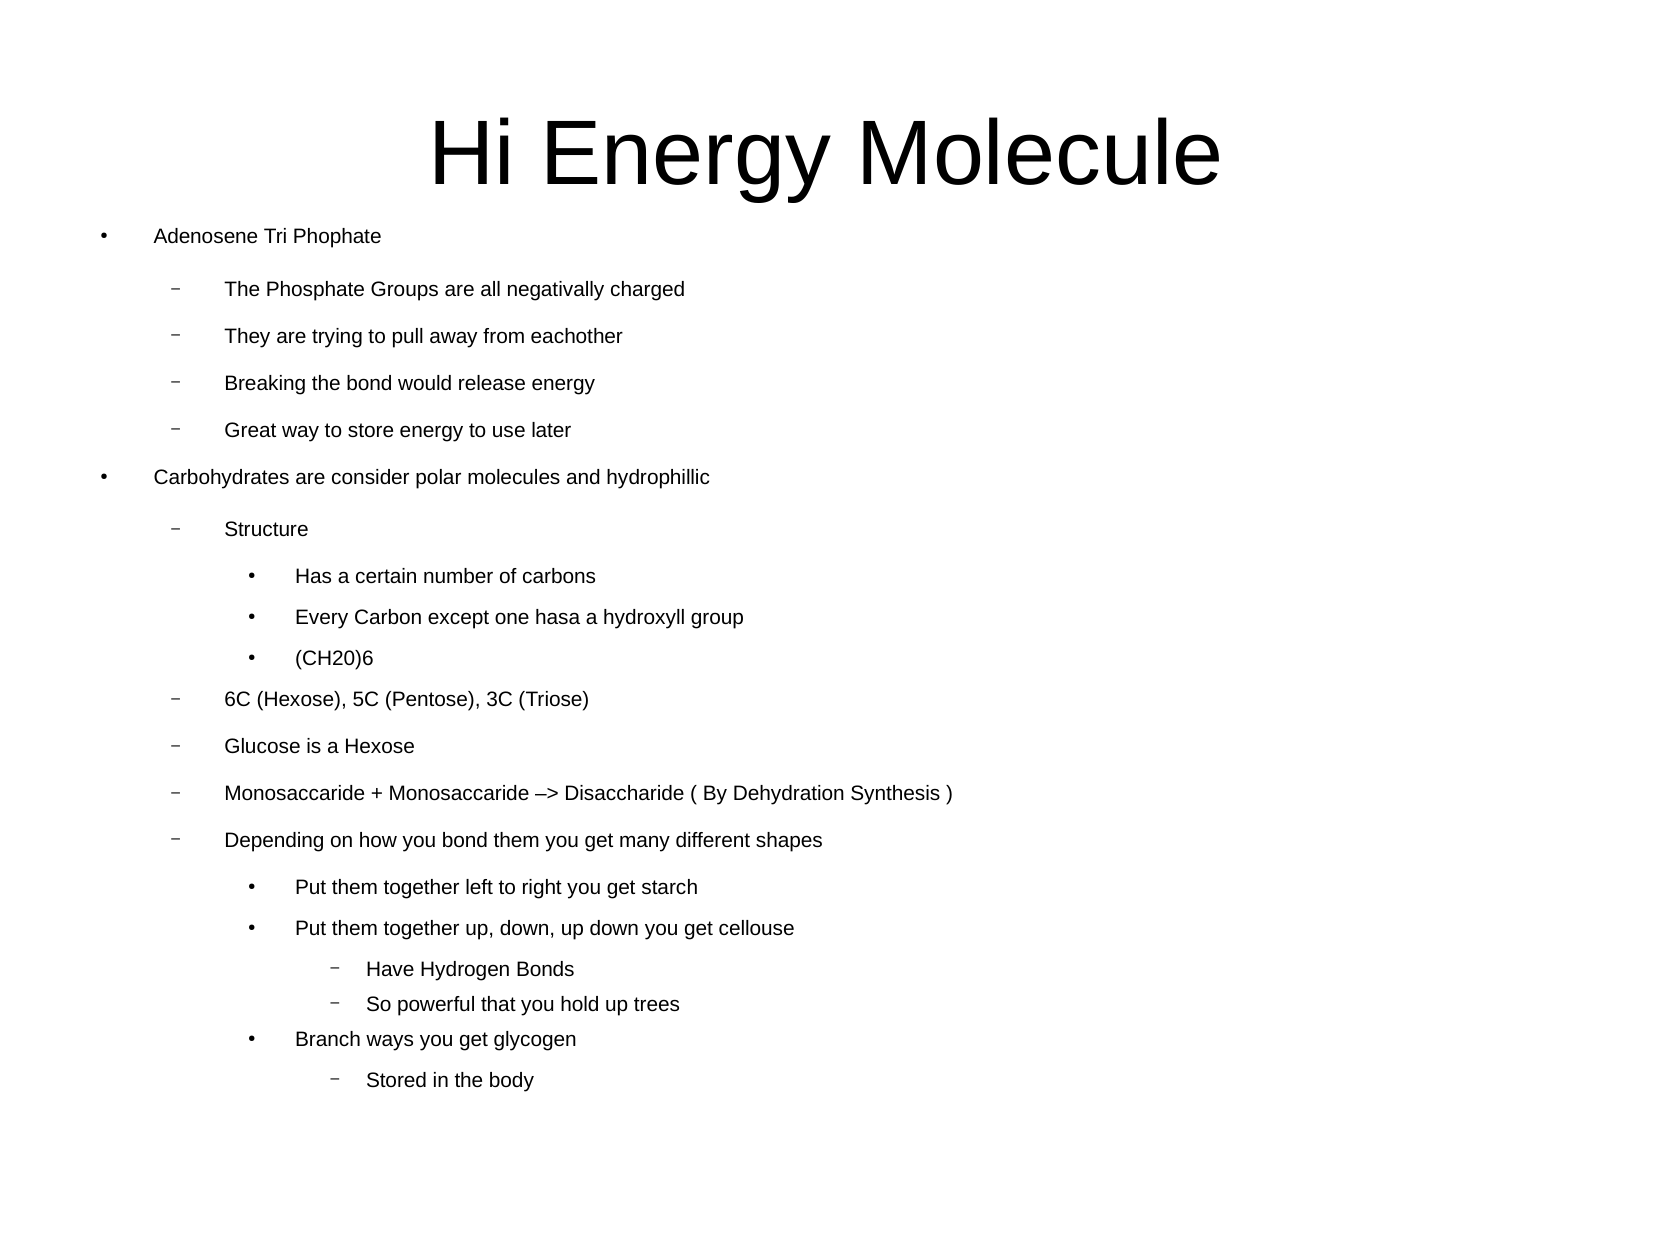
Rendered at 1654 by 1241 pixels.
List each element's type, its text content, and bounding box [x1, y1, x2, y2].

title Hi Energy Molecule [82, 49, 1571, 225]
list Adenosene Tri Phophate The Phosphate Groups are all negativally charged They are trying to pull away from eachother Breaking the bond would release energy Great way to store energy to use later Carbohydrates are consider polar molecules and hydrophillic Structure Has a certain number of carbons Every Carbon except one hasa a hydroxyll group (CH20)6 6C (Hexose), 5C (Pentose), 3C (Triose) Glucose is a Hexose Monosaccaride + Monosaccaride –> Disaccharide ( By Dehydration Synthesis ) Depending on how you bond them you get many different shapes Put them together left to right you get starch Put them together up, down, up down you get cellouse Have Hydrogen Bonds So powerful that you hold up trees Branch ways you get glycogen Stored in the body [82, 225, 1571, 1201]
